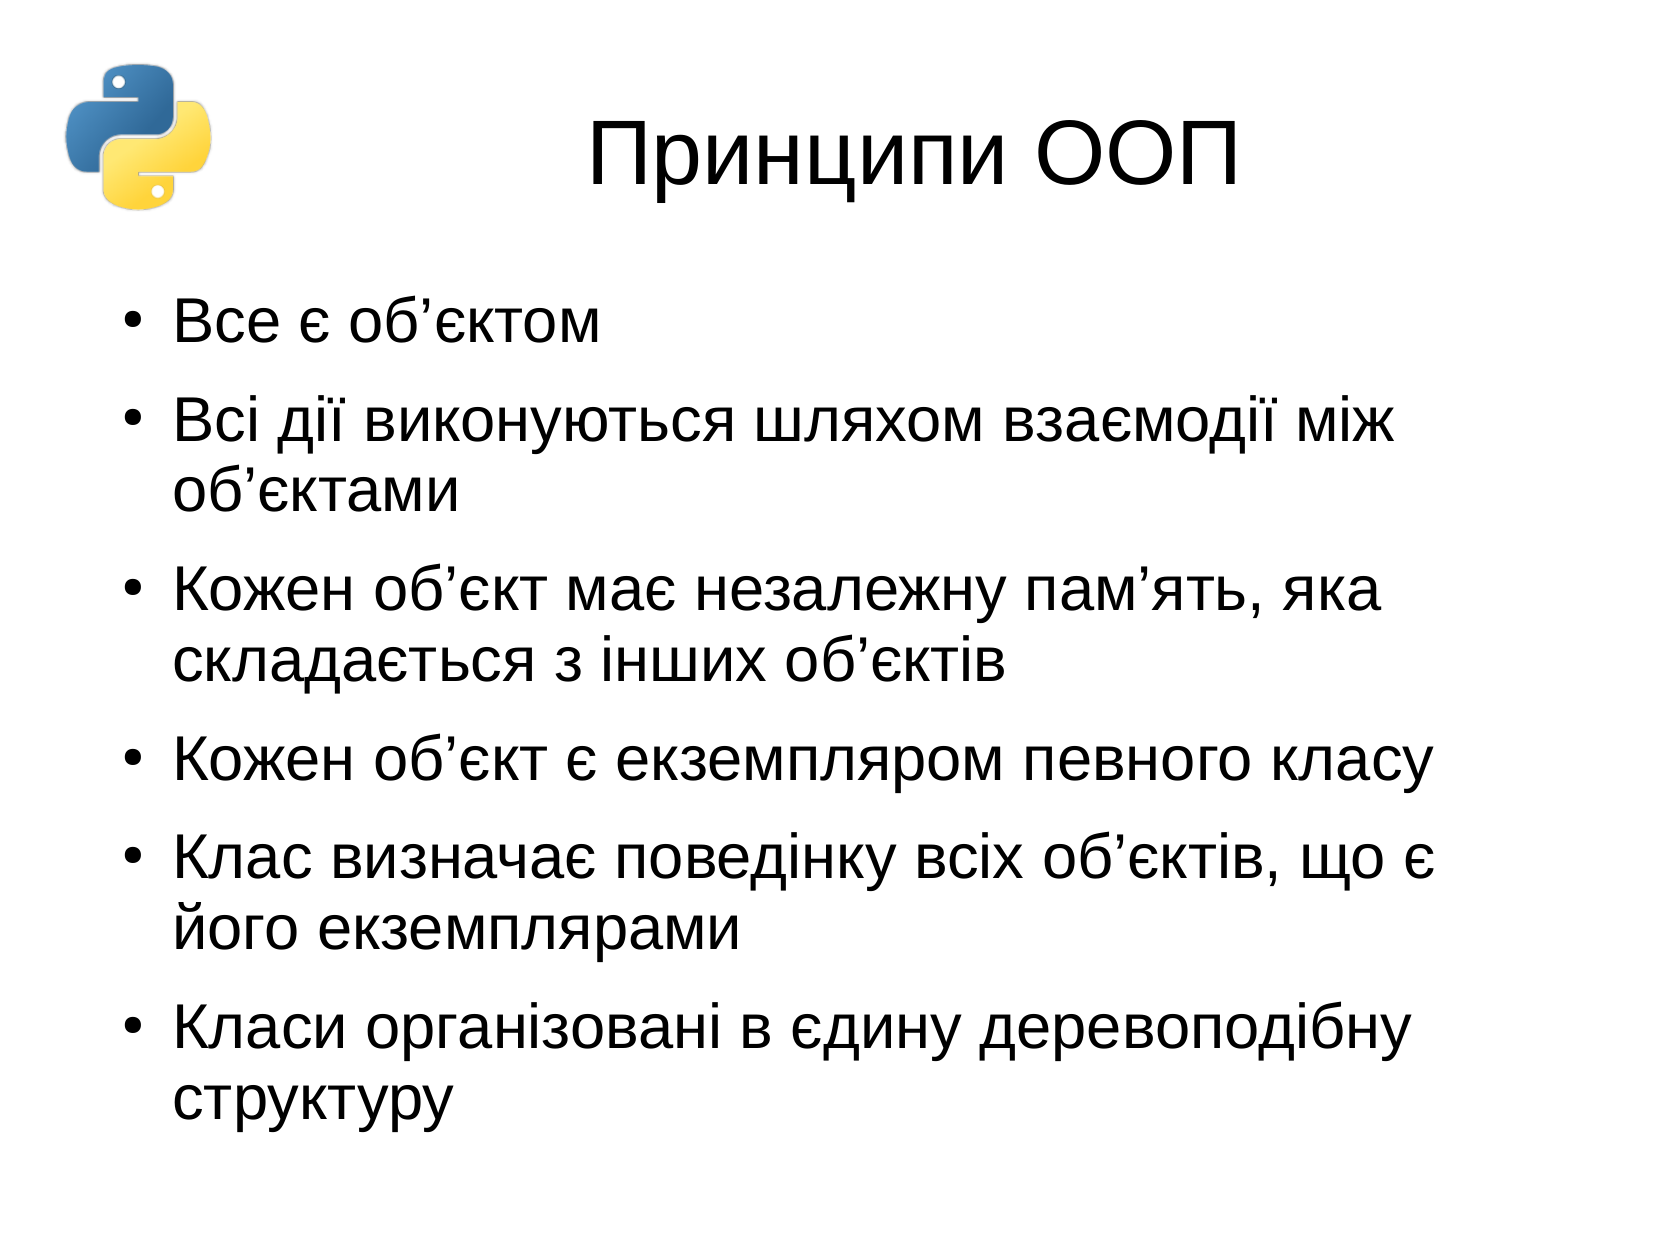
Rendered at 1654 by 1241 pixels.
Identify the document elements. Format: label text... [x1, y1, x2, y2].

title Принципи ООП [270, 49, 1561, 257]
list Все є об’єктом Всі дії виконуються шляхом взаємодії між об’єктами Кожен об’єкт має незалежну пам’ять, яка складається з інших об’єктів Кожен об’єкт є екземпляром певного класу Клас визначає поведінку всіх об’єктів, що є його екземплярами Класи організовані в єдину деревоподібну структуру [105, 285, 1531, 1141]
picture [33, 32, 244, 244]
